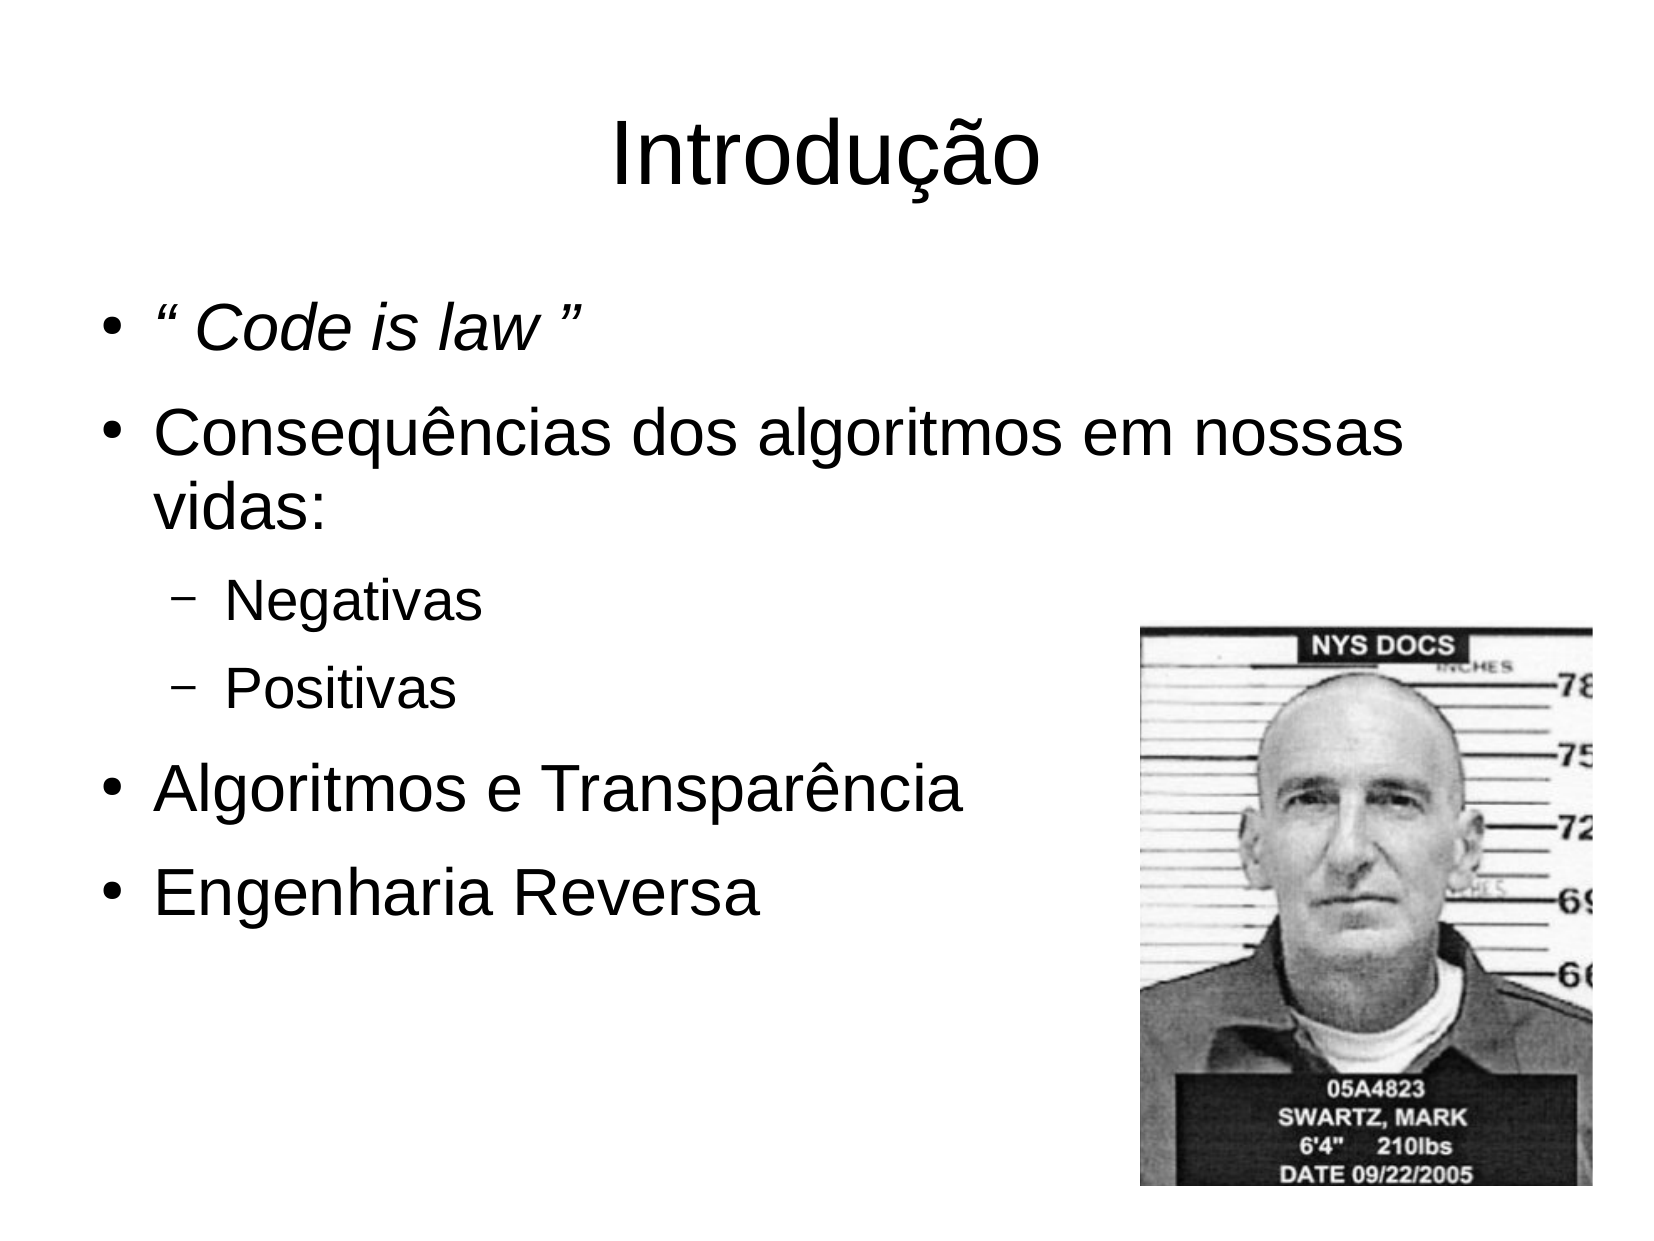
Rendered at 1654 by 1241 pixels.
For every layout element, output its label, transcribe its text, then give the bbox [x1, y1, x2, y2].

title Introdução [82, 49, 1571, 257]
list “ Code is law ” Consequências dos algoritmos em nossas vidas: Negativas Positivas Algoritmos e Transparência Engenharia Reversa [82, 290, 1571, 1010]
picture [1140, 620, 1593, 1186]
